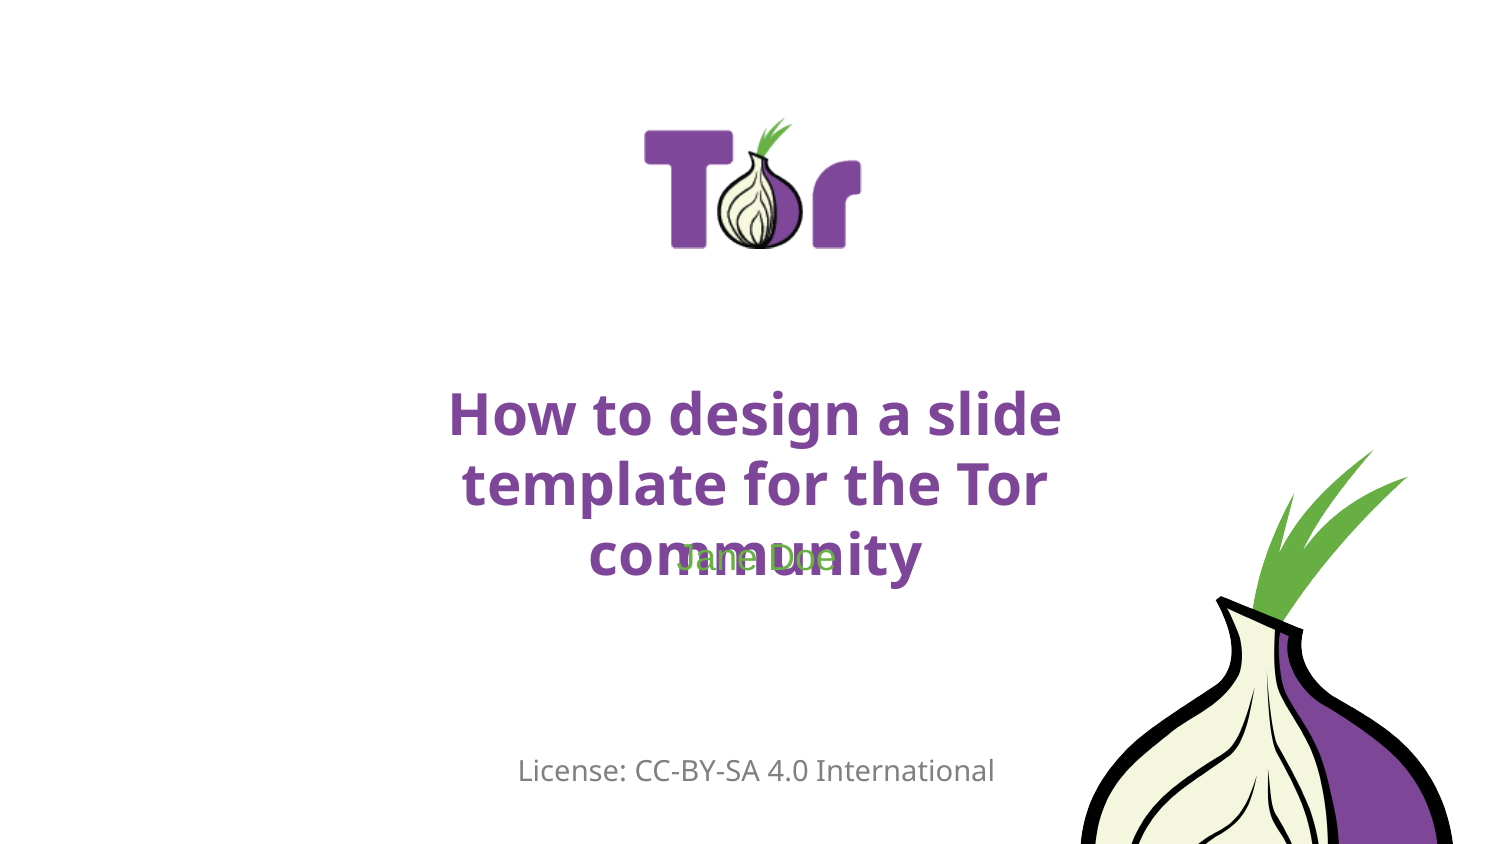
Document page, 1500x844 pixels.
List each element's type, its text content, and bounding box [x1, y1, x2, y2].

text_box License: CC-BY-SA 4.0 International [487, 744, 1026, 795]
picture [644, 117, 862, 250]
picture [1080, 449, 1454, 844]
text_box Jane Doe [431, 525, 1080, 586]
text_box How to design a slide template for the Tor community [324, 369, 1187, 595]
